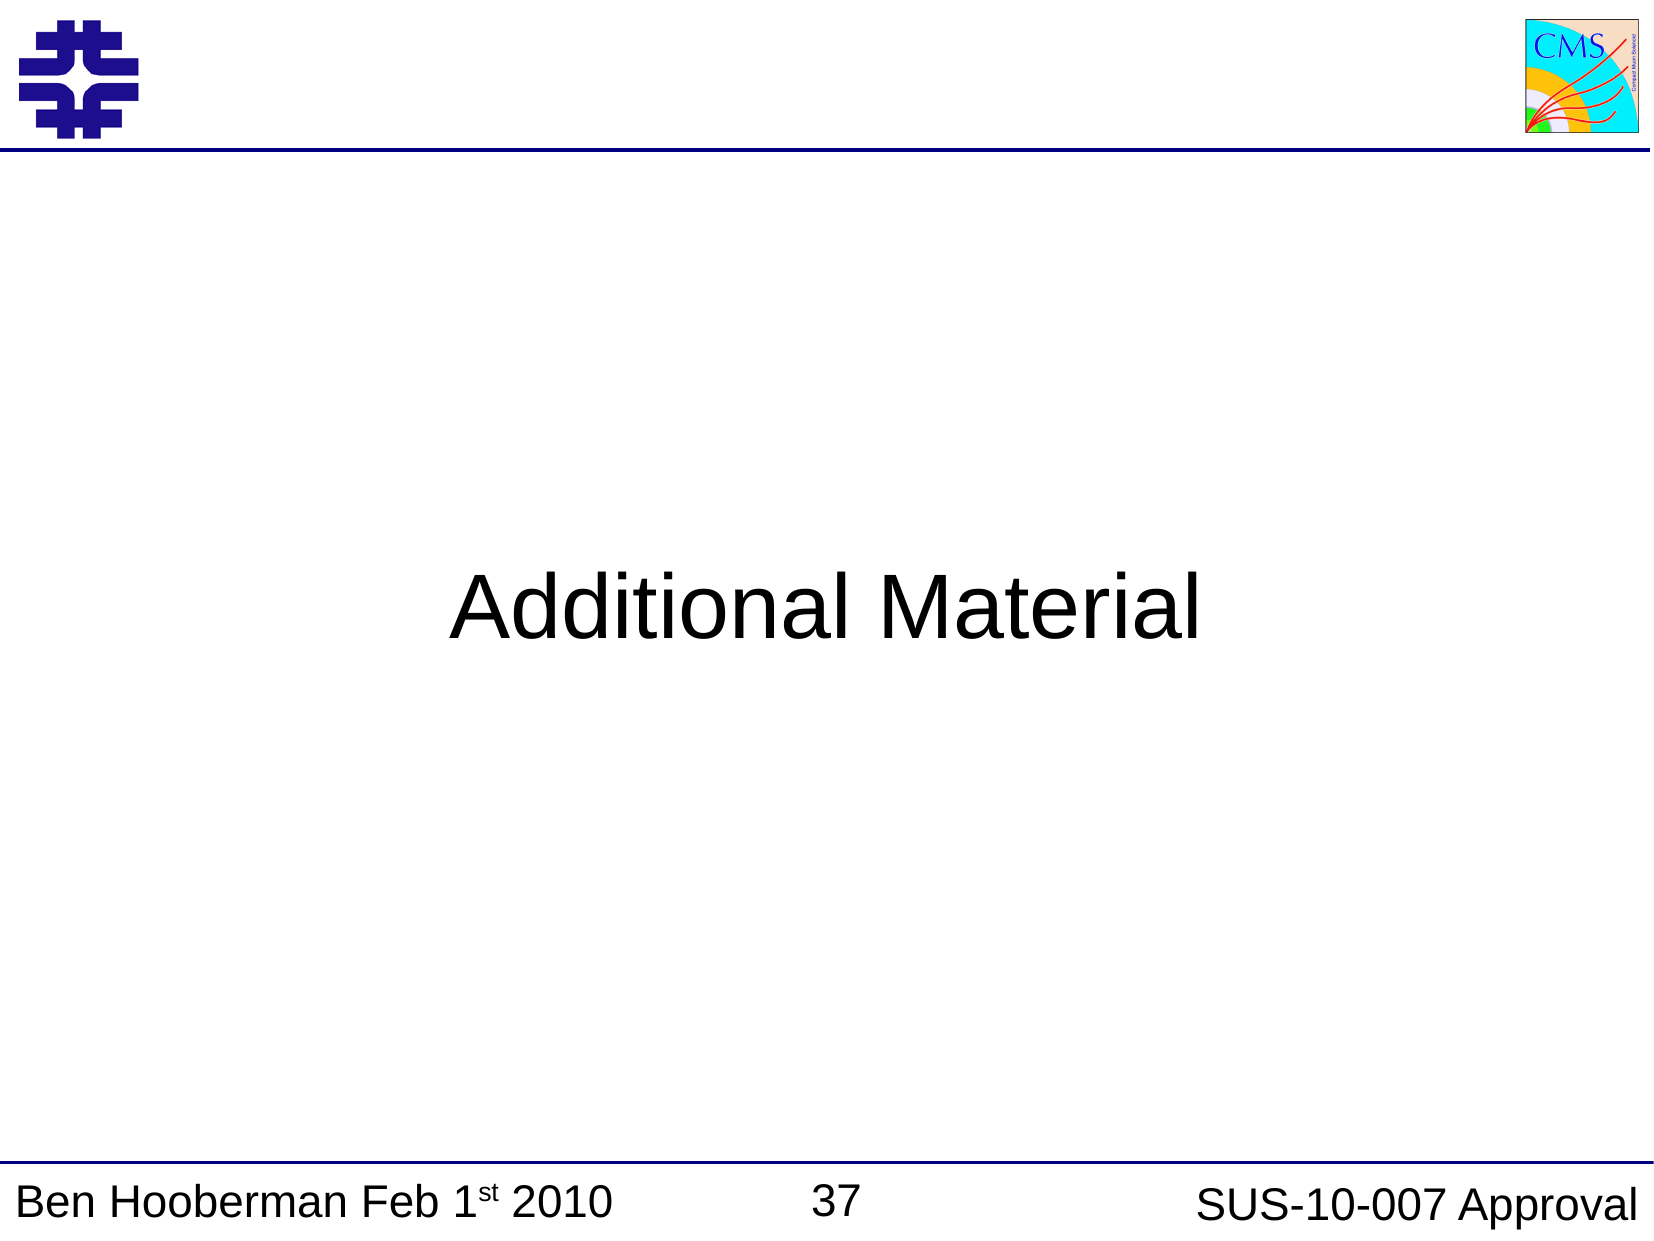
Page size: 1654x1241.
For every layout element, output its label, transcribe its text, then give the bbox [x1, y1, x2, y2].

picture [19, 19, 139, 139]
title Additional Material [0, 538, 1654, 675]
picture [1525, 19, 1639, 133]
